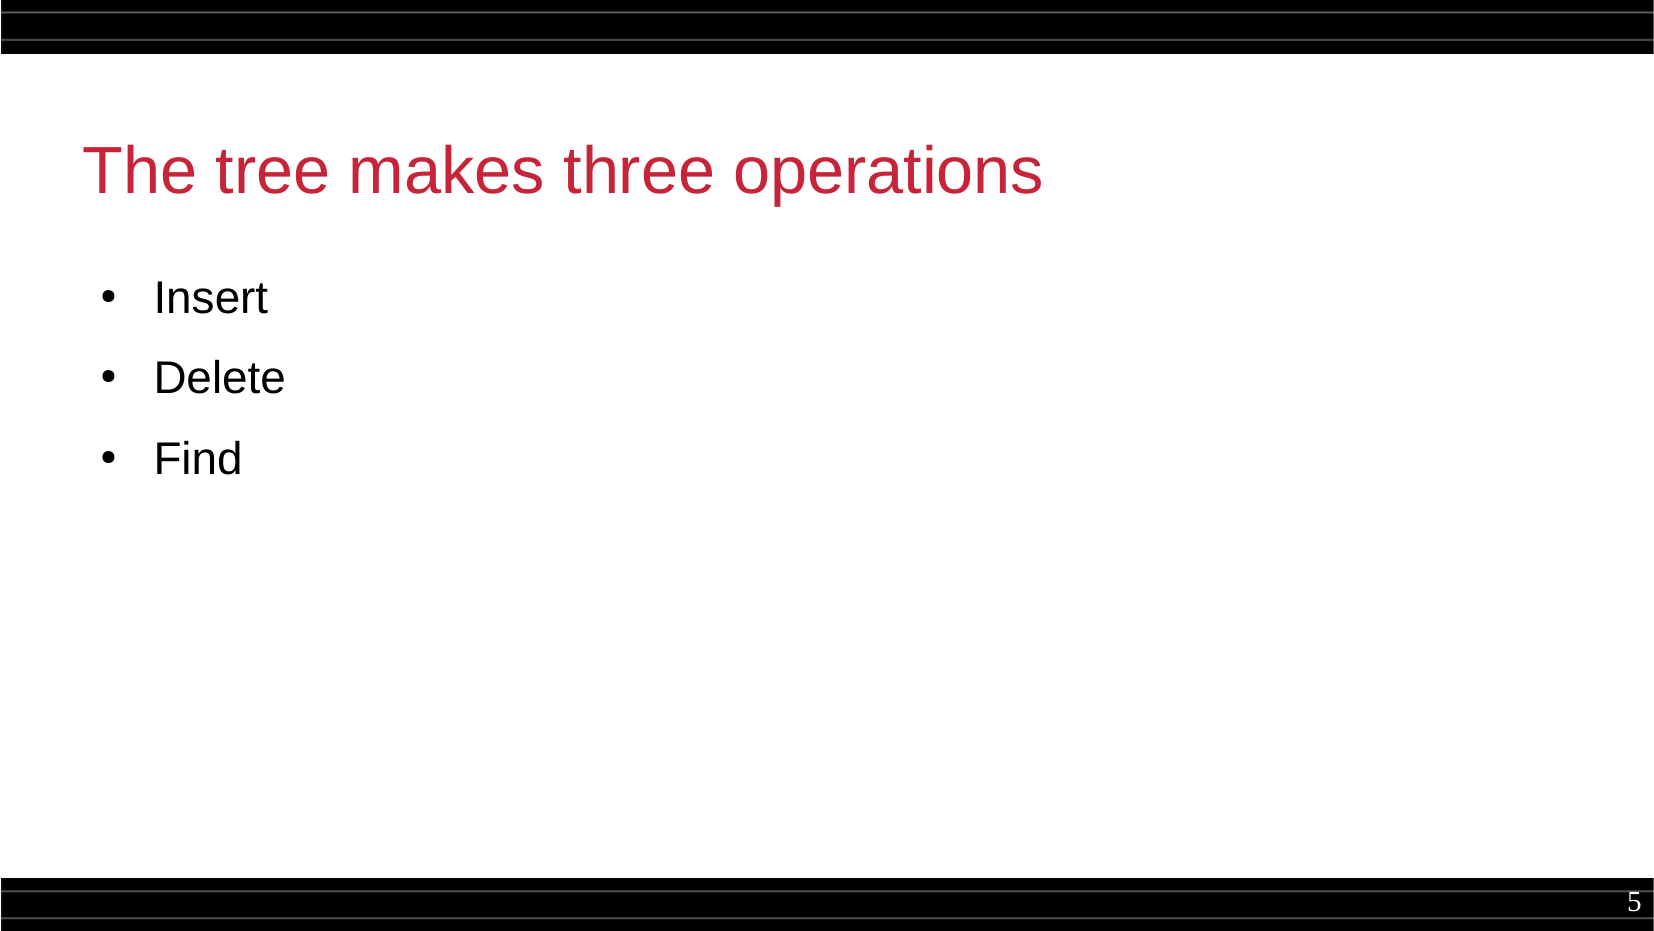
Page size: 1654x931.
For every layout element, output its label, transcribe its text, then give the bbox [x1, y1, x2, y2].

title The tree makes three operations [82, 92, 1571, 249]
picture [1, 878, 1654, 931]
picture [1, 0, 1654, 54]
list Insert Delete Find [82, 271, 1571, 758]
